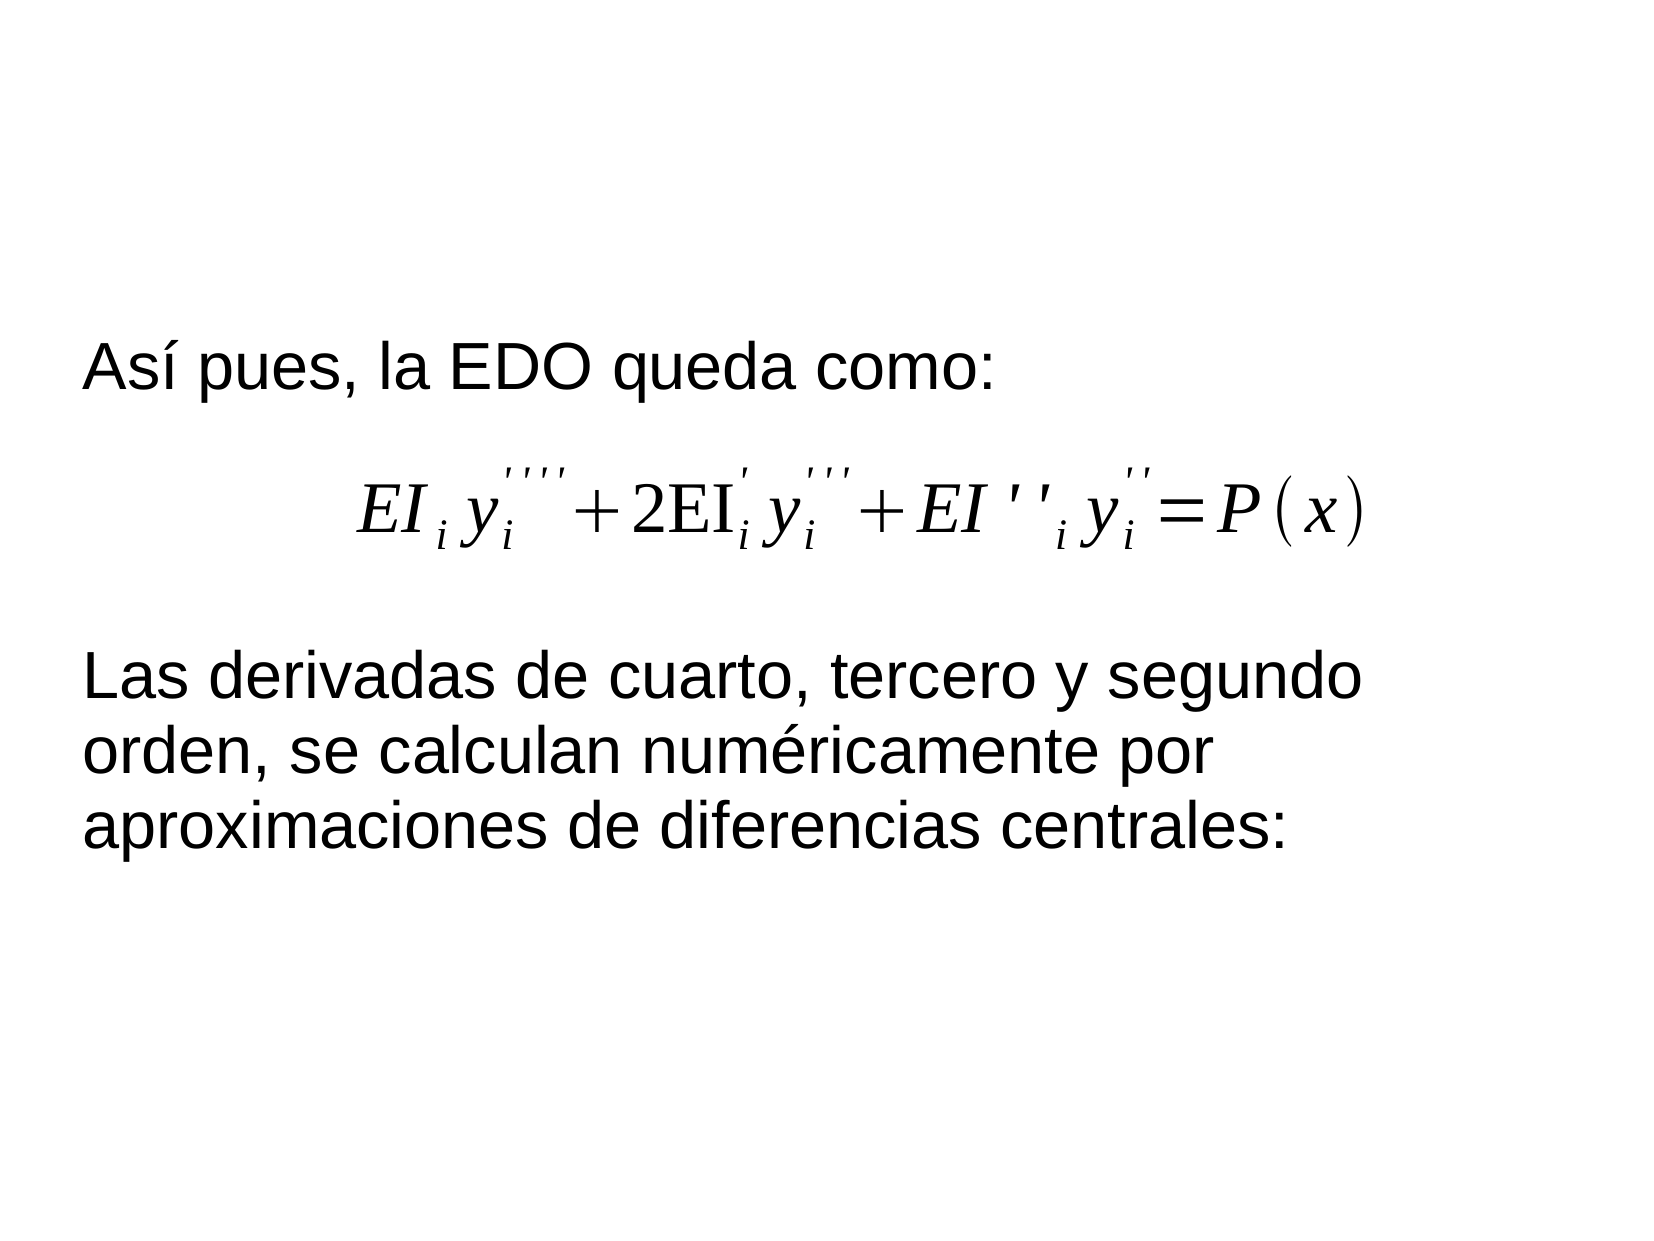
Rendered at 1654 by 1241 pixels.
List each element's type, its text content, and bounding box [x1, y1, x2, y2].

text_box Las derivadas de cuarto, tercero y segundo orden, se calculan numéricamente por aproximaciones de diferencias centrales: [82, 638, 1571, 863]
subtitle Así pues, la EDO queda como: [82, 290, 1571, 443]
chart [346, 457, 1373, 560]
